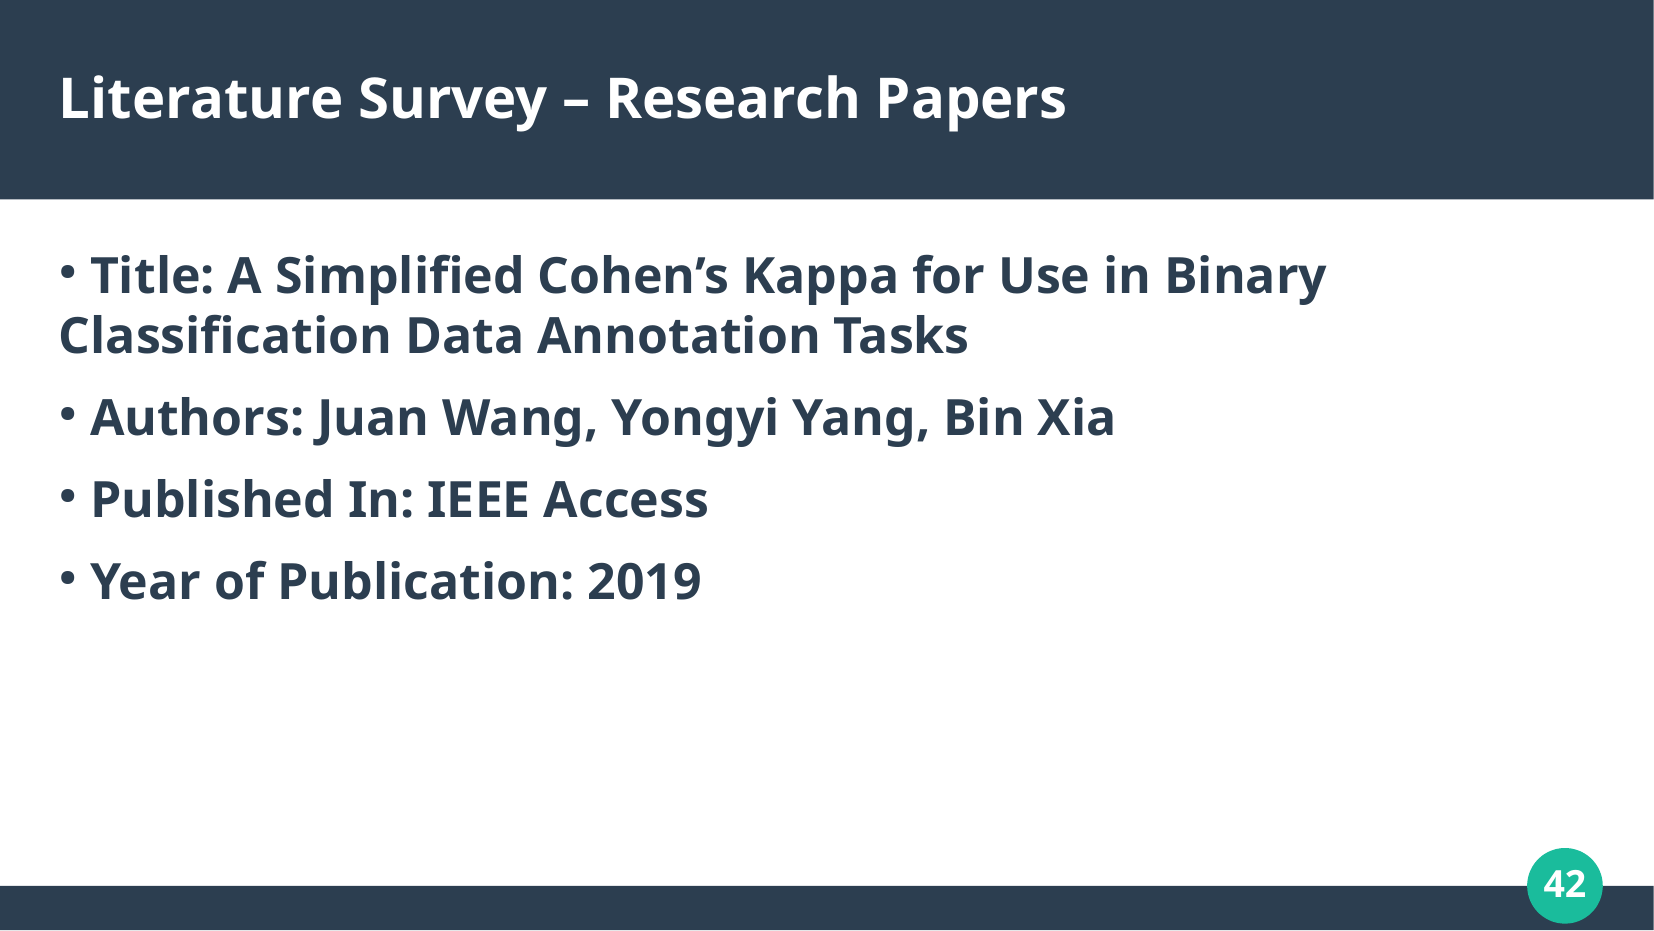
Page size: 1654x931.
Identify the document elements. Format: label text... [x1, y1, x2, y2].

list Title: A Simplified Cohen’s Kappa for Use in Binary Classification Data Annotation Tasks Authors: Juan Wang, Yongyi Yang, Bin Xia Published In: IEEE Access Year of Publication: 2019 [59, 243, 1595, 864]
title Literature Survey – Research Papers [59, 37, 1595, 155]
